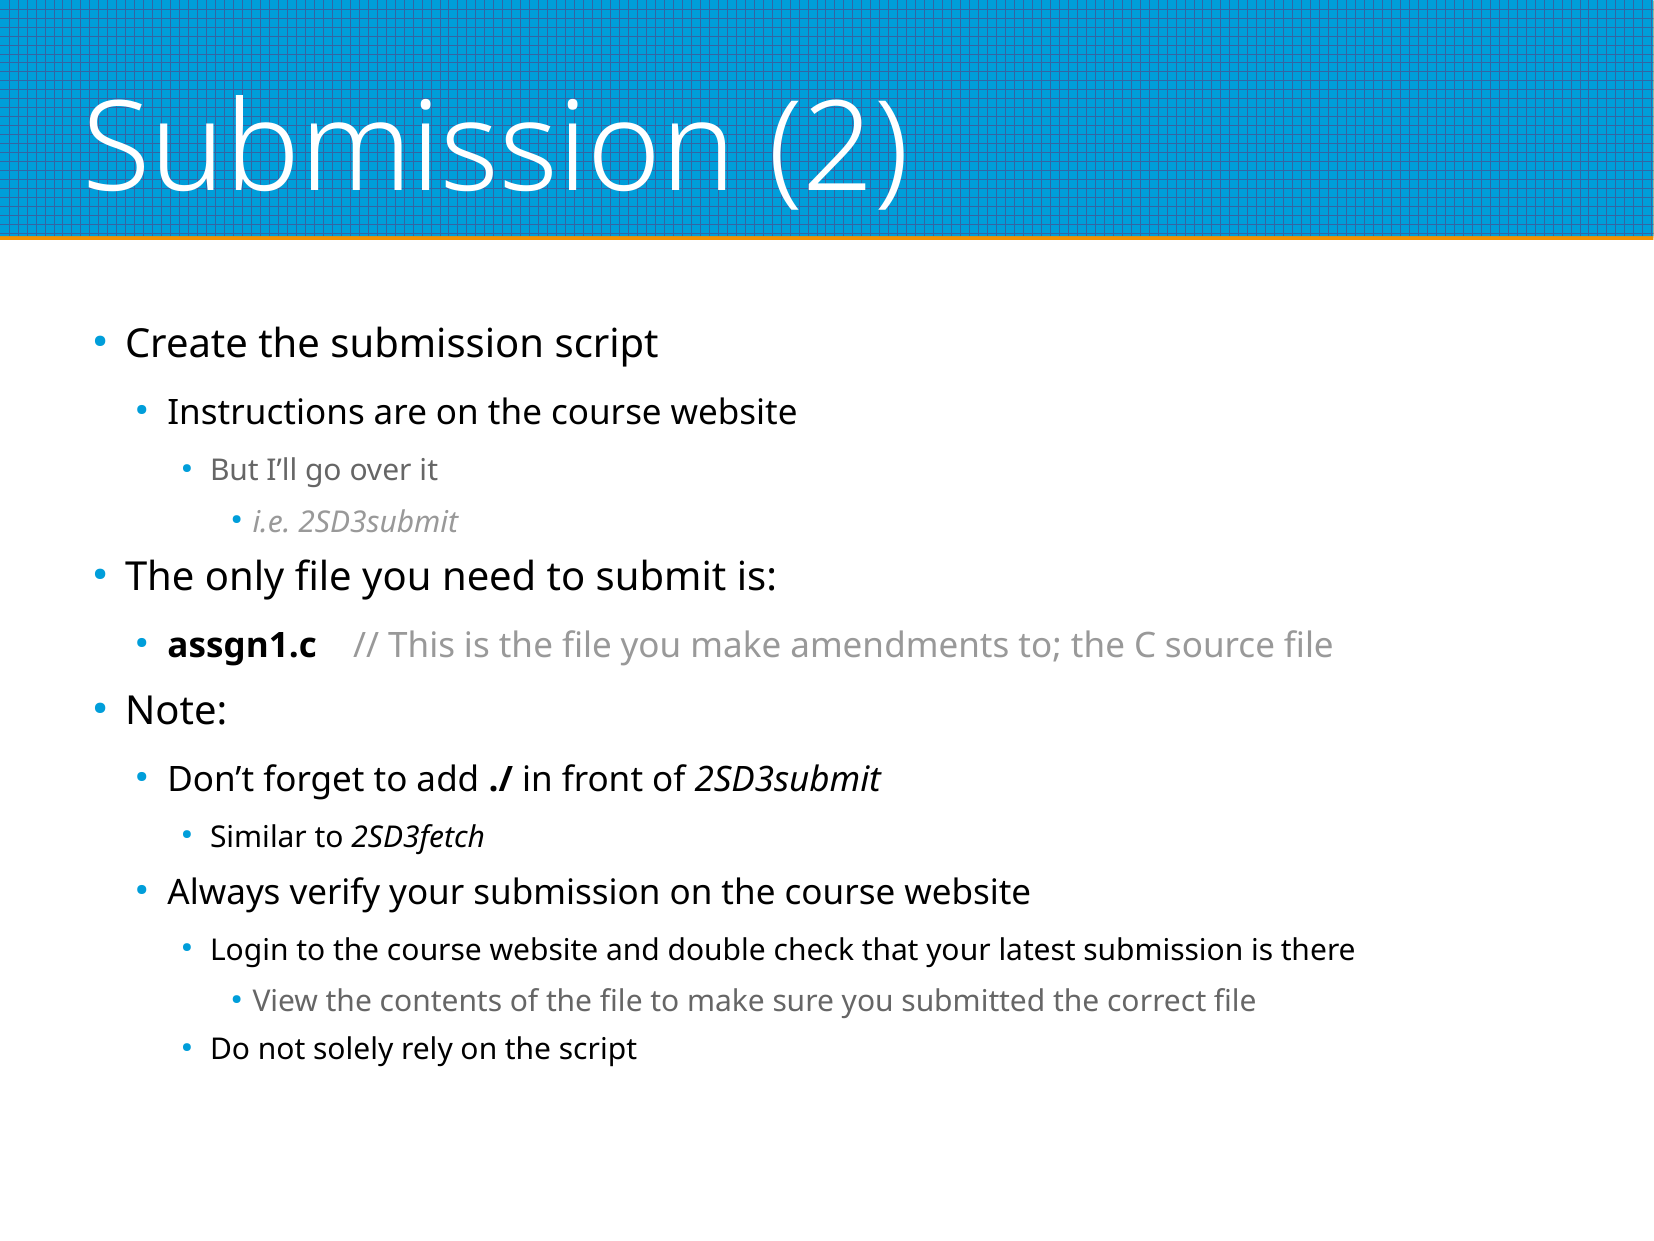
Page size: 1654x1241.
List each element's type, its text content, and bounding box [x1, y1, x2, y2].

title Submission (2) [82, 19, 1571, 227]
list Create the submission script Instructions are on the course website But I’ll go over it i.e. 2SD3submit The only file you need to submit is: assgn1.c // This is the file you make amendments to; the C source file Note: Don’t forget to add ./ in front of 2SD3submit Similar to 2SD3fetch Always verify your submission on the course website Login to the course website and double check that your latest submission is there View the contents of the file to make sure you submitted the correct file Do not solely rely on the script [82, 314, 1563, 1081]
